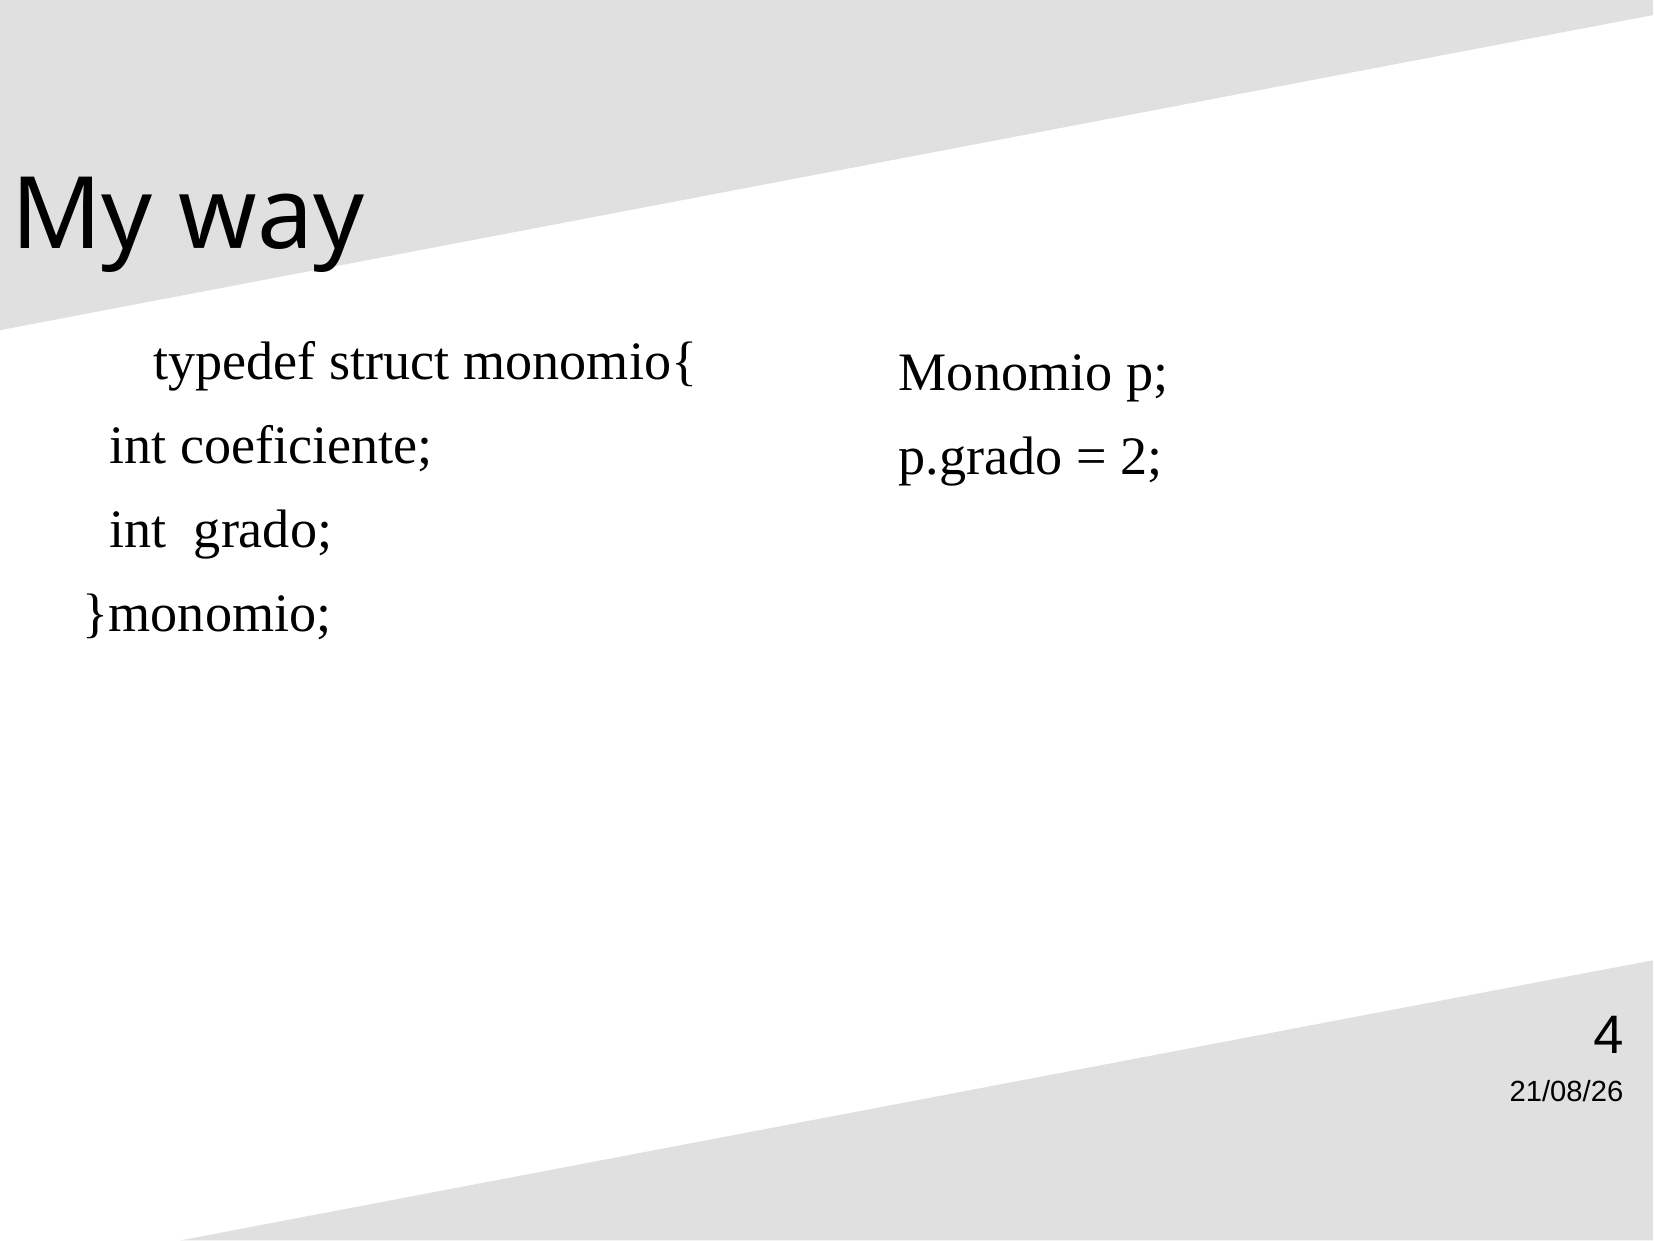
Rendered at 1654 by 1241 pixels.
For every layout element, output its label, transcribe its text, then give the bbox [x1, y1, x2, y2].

title My way [11, 105, 1499, 313]
list Monomio p; p.grado = 2; [827, 342, 1571, 1052]
list typedef struct monomio{ int coeficiente; int grado; }monomio; [82, 331, 793, 1052]
